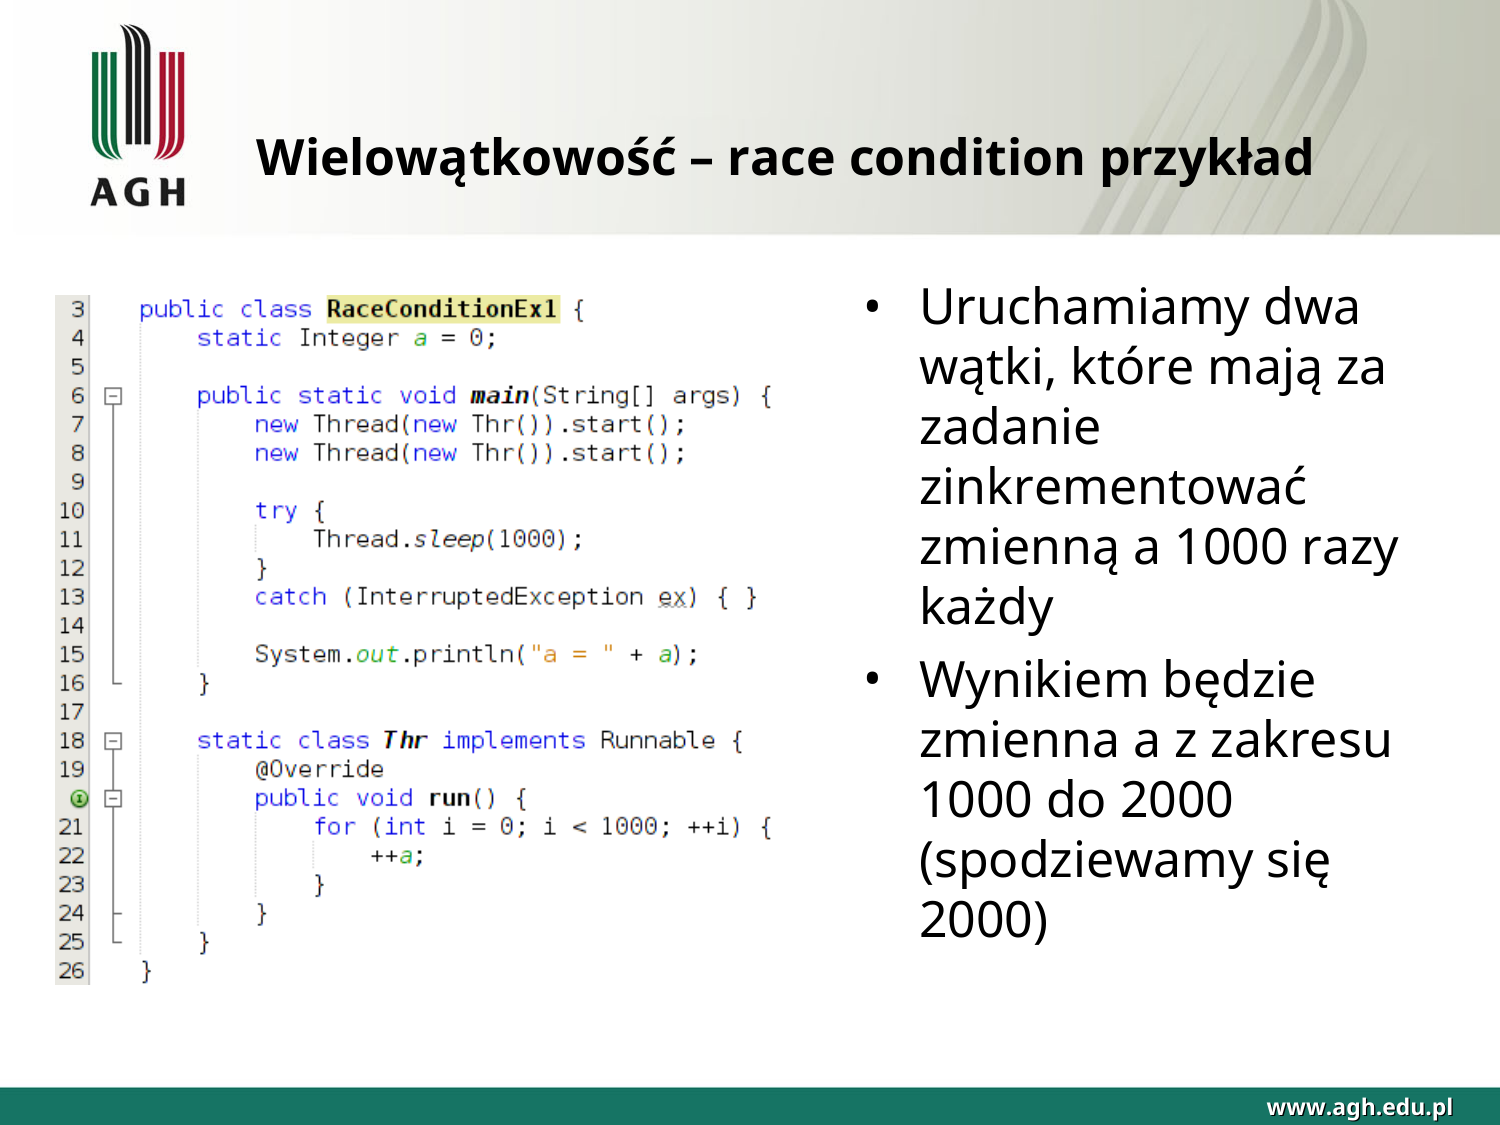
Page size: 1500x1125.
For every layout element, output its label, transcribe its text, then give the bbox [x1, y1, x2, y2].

text_box www.agh.edu.pl [1251, 1084, 1500, 1125]
picture [0, 0, 1500, 1125]
title Wielowątkowość – race condition przykład [242, 78, 1425, 233]
list Uruchamiamy dwa wątki, które mają za zadanie zinkrementować zmienną a 1000 razy każdy Wynikiem będzie zmienna a z zakresu 1000 do 2000 (spodziewamy się 2000) [848, 267, 1426, 1005]
